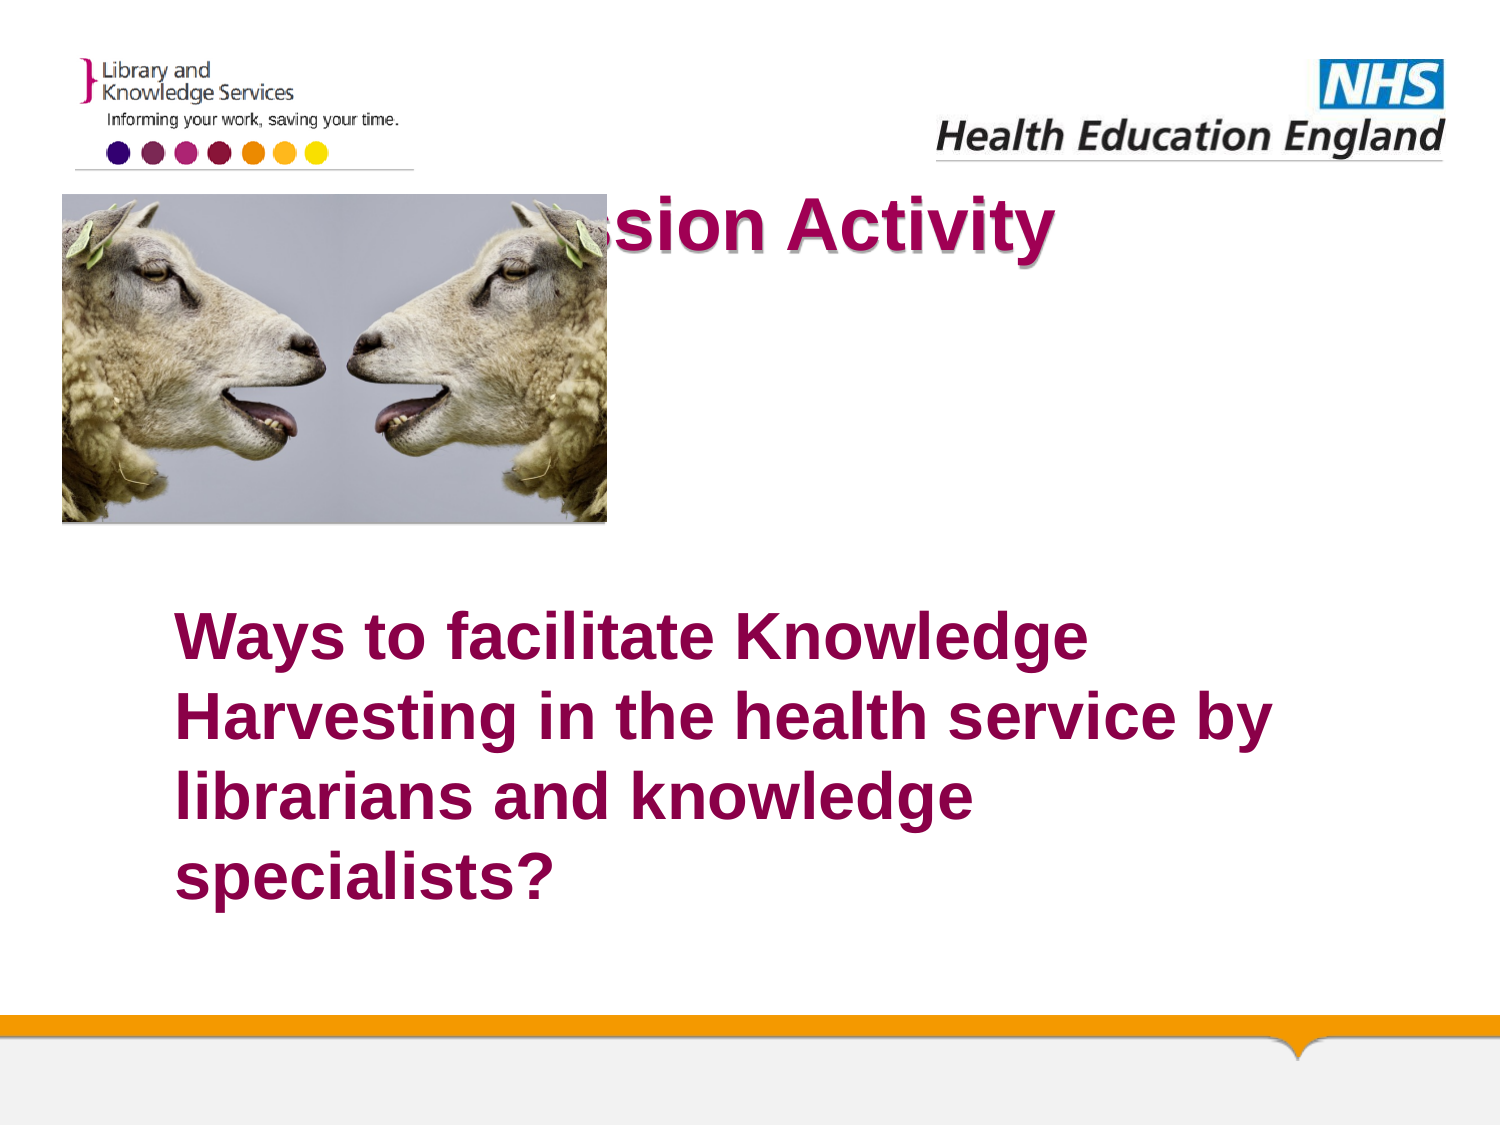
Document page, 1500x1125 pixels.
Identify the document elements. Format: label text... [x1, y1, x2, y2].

picture [62, 194, 607, 522]
title Discussion Activity [657, 246, 1463, 358]
text_box Ways to facilitate Knowledge Harvesting in the health service by librarians and knowledge specialists? [160, 585, 1354, 924]
picture [75, 54, 416, 169]
